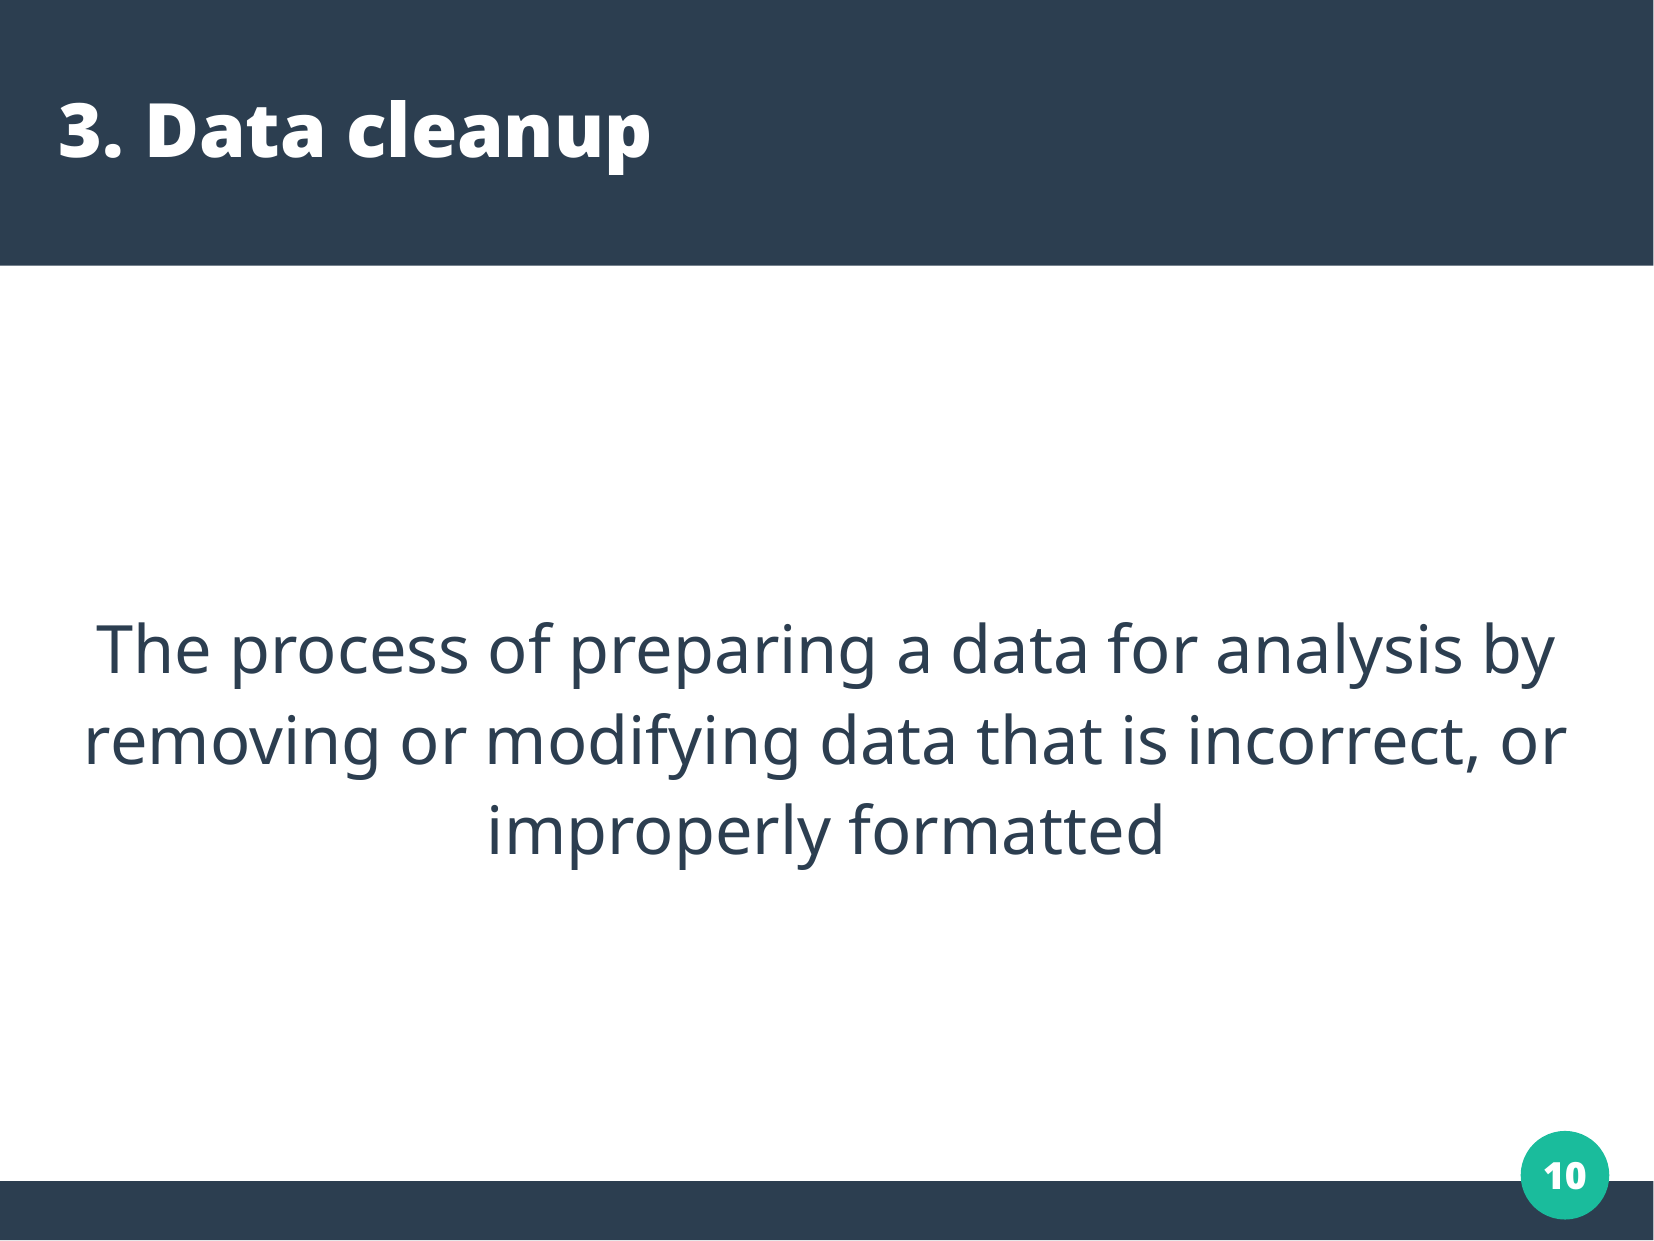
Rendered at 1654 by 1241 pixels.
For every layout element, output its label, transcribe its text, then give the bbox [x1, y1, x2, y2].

title 3. Data cleanup [59, 49, 1595, 207]
subtitle The process of preparing a data for analysis by removing or modifying data that is incorrect, or improperly formatted [59, 324, 1595, 1152]
